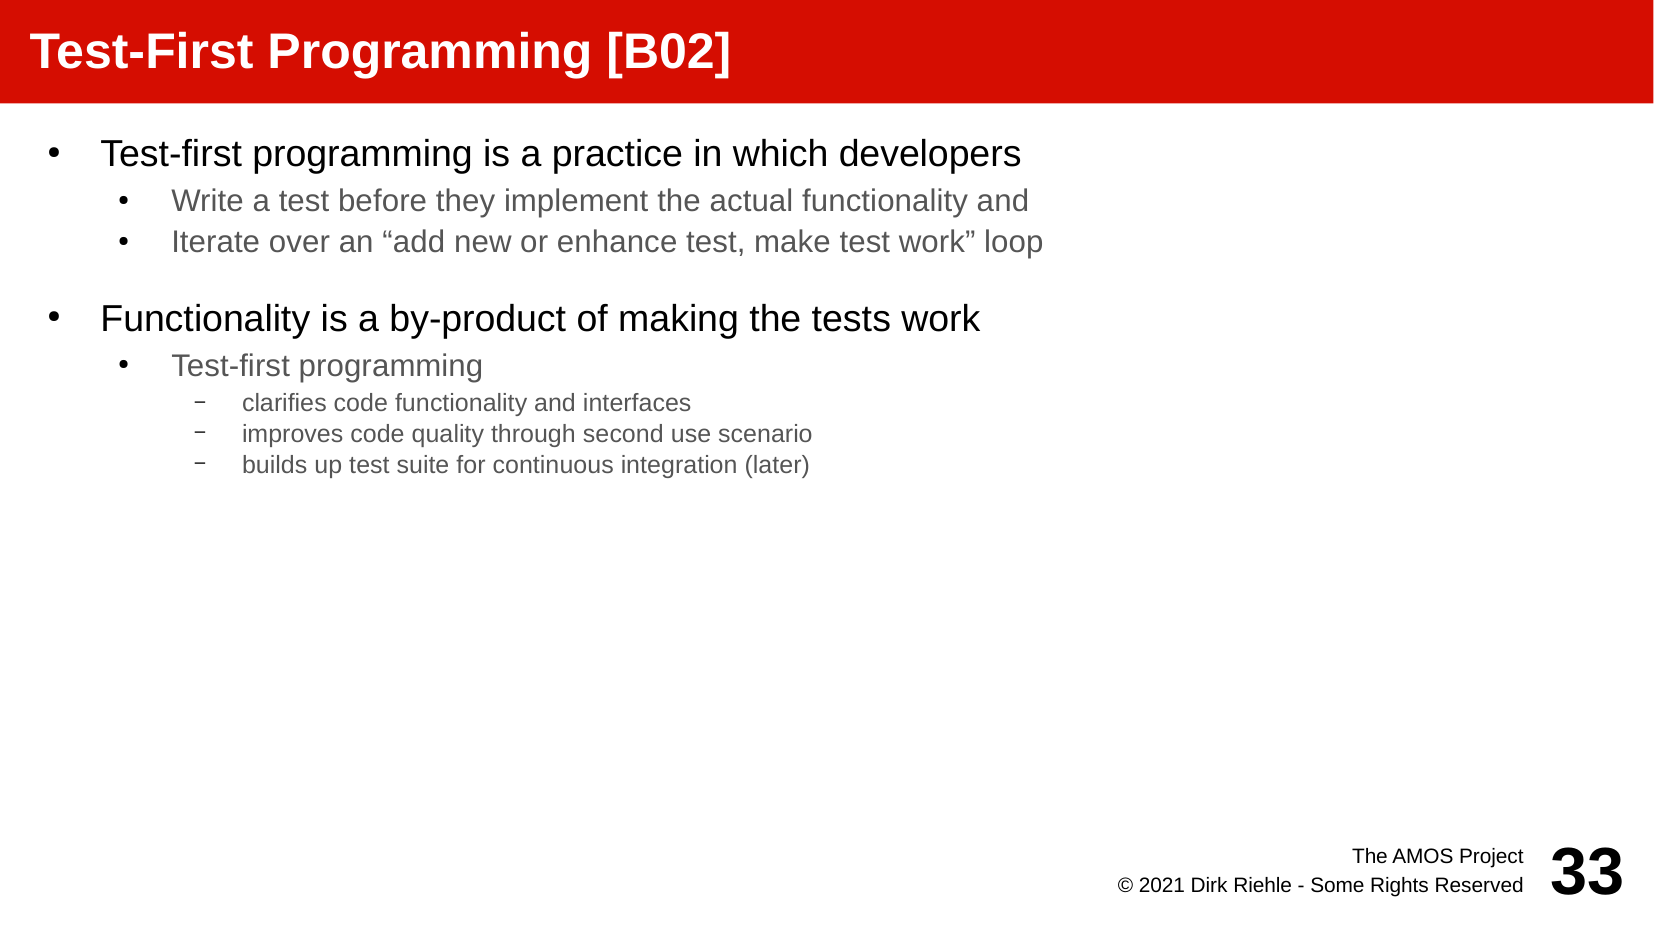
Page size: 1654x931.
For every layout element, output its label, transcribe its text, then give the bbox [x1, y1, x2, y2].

list Test-first programming is a practice in which developers Write a test before they implement the actual functionality and Iterate over an “add new or enhance test, make test work” loop Functionality is a by-product of making the tests work Test-first programming clarifies code functionality and interfaces improves code quality through second use scenario builds up test suite for continuous integration (later) [29, 132, 1625, 813]
title Test-First Programming [B02] [0, 0, 1654, 104]
